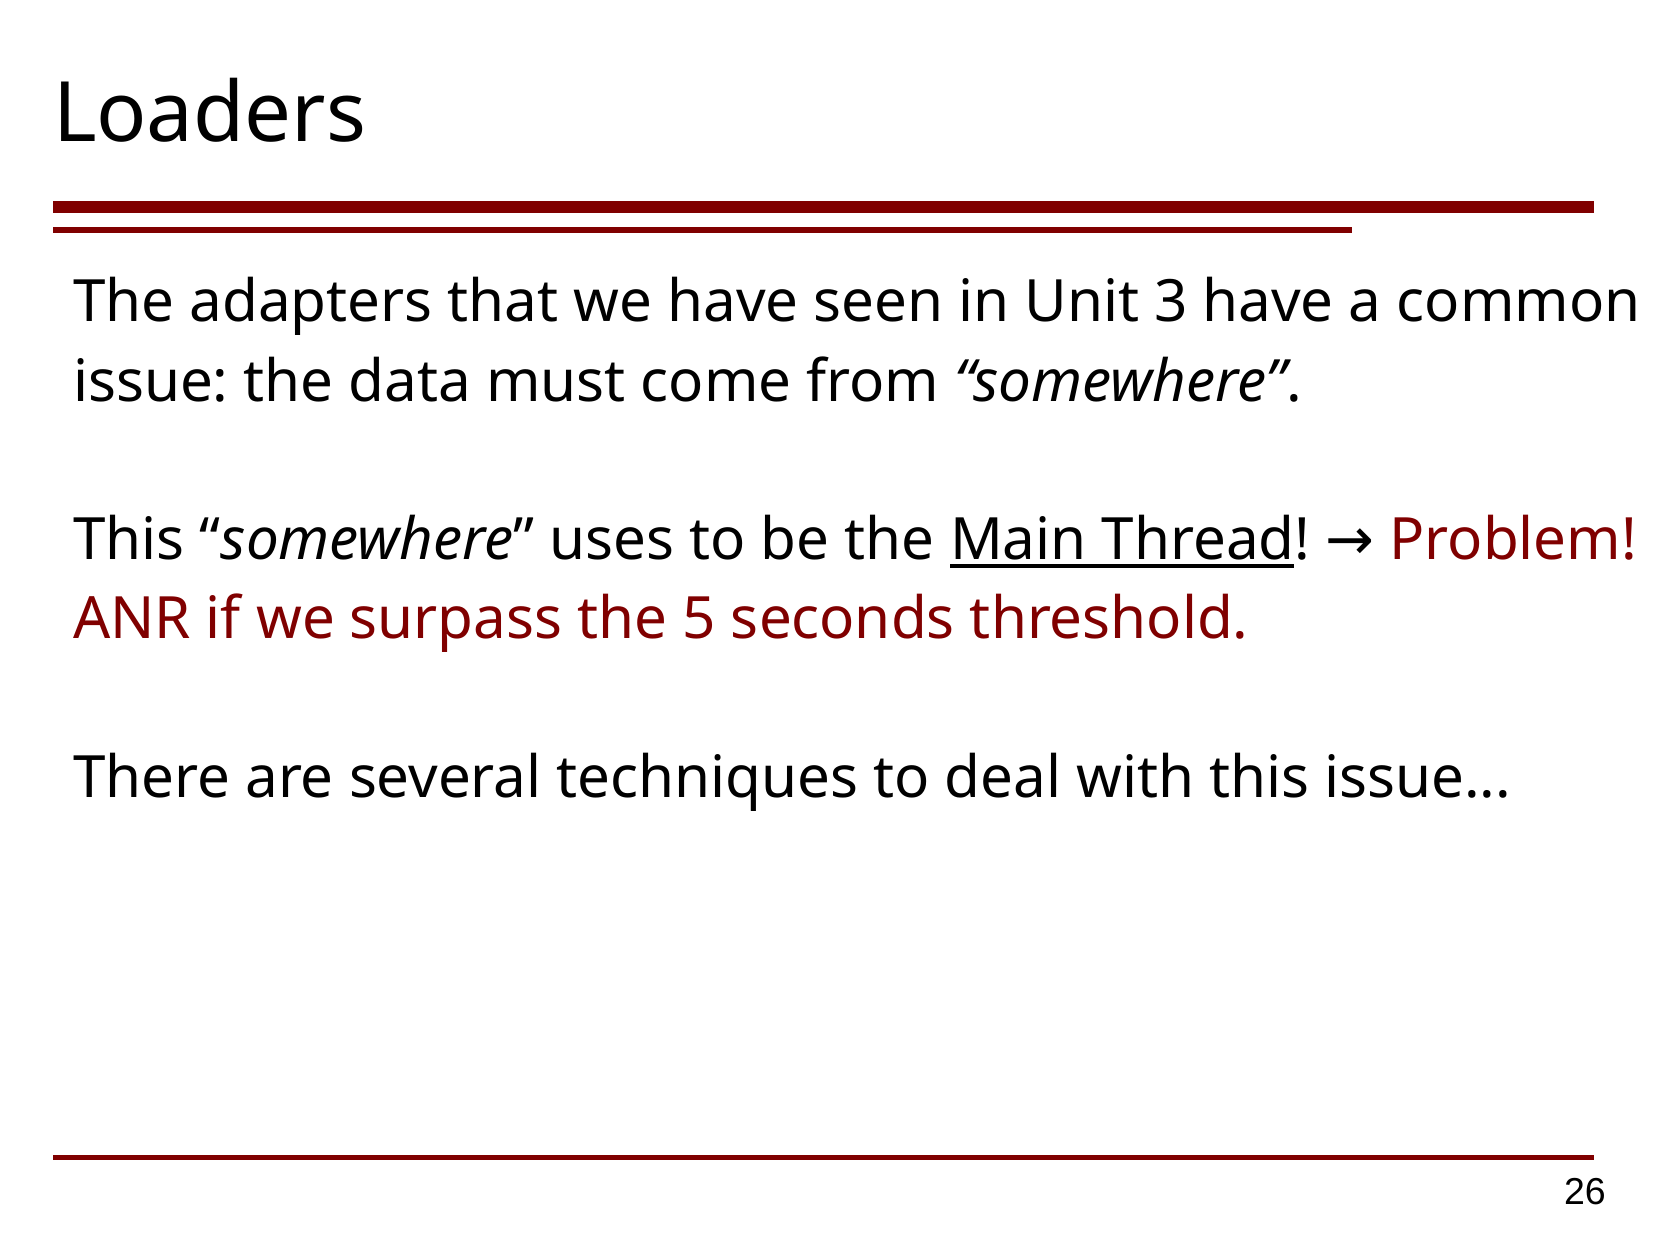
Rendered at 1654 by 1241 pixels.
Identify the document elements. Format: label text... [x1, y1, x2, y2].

text_box <number> [35, 1163, 1654, 1221]
subtitle Loaders [53, 48, 1542, 172]
text_box The adapters that we have seen in Unit 3 have a common issue: the data must come from “somewhere”. This “somewhere” uses to be the Main Thread! → Problem! ANR if we surpass the 5 seconds threshold. There are several techniques to deal with this issue... [58, 252, 1622, 1164]
